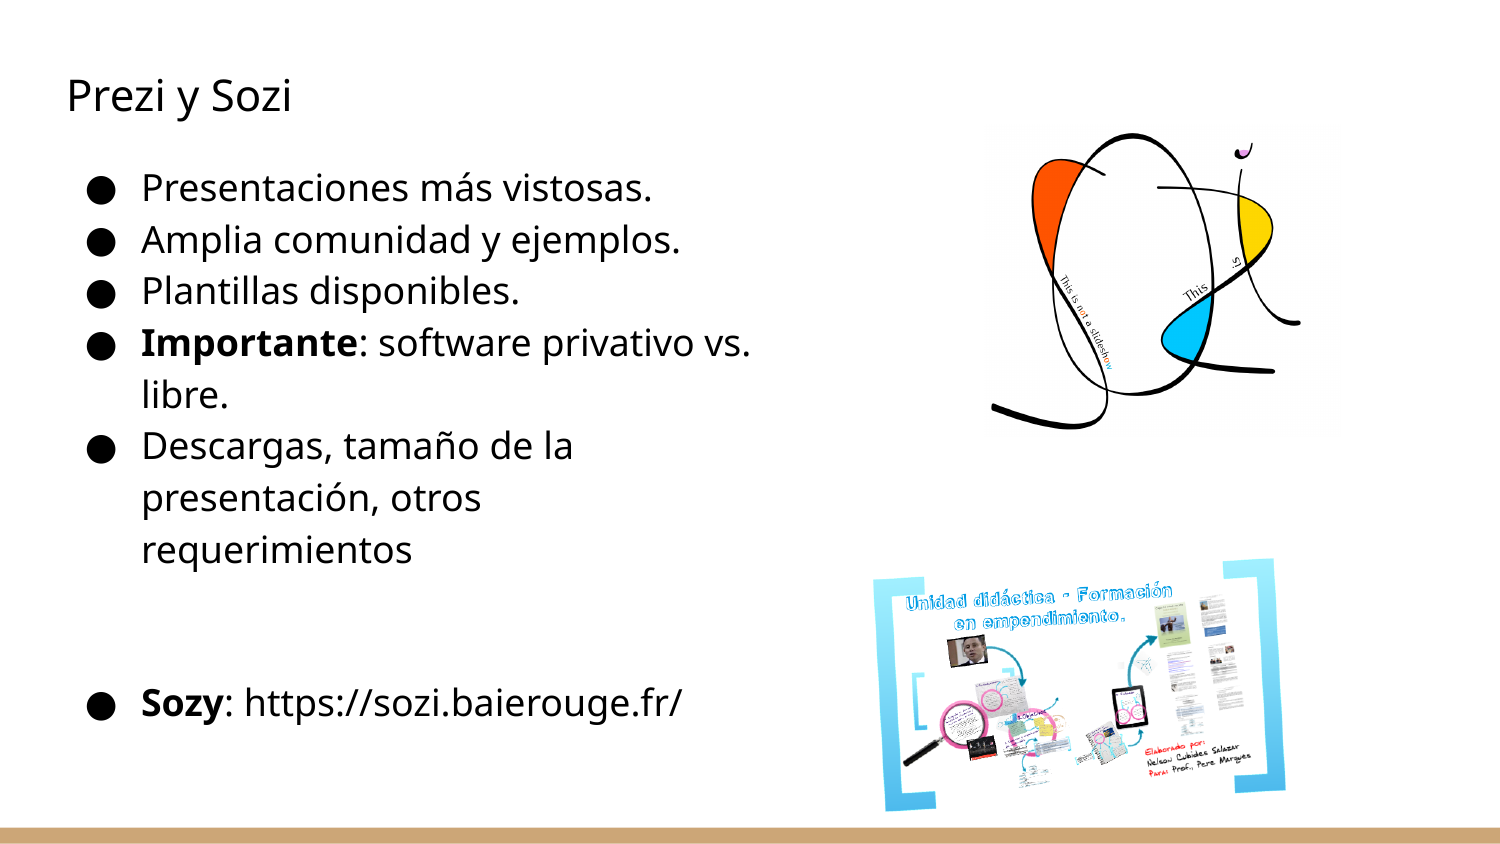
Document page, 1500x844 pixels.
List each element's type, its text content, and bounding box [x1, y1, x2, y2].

picture [984, 124, 1341, 437]
title Prezi y Sozi [51, 51, 1449, 189]
list Presentaciones más vistosas. Amplia comunidad y ejemplos. Plantillas disponibles. Importante: software privativo vs. libre. Descargas, tamaño de la presentación, otros requerimientos Sozy: https://sozi.baierouge.fr/ [51, 142, 778, 749]
picture [847, 549, 1324, 815]
